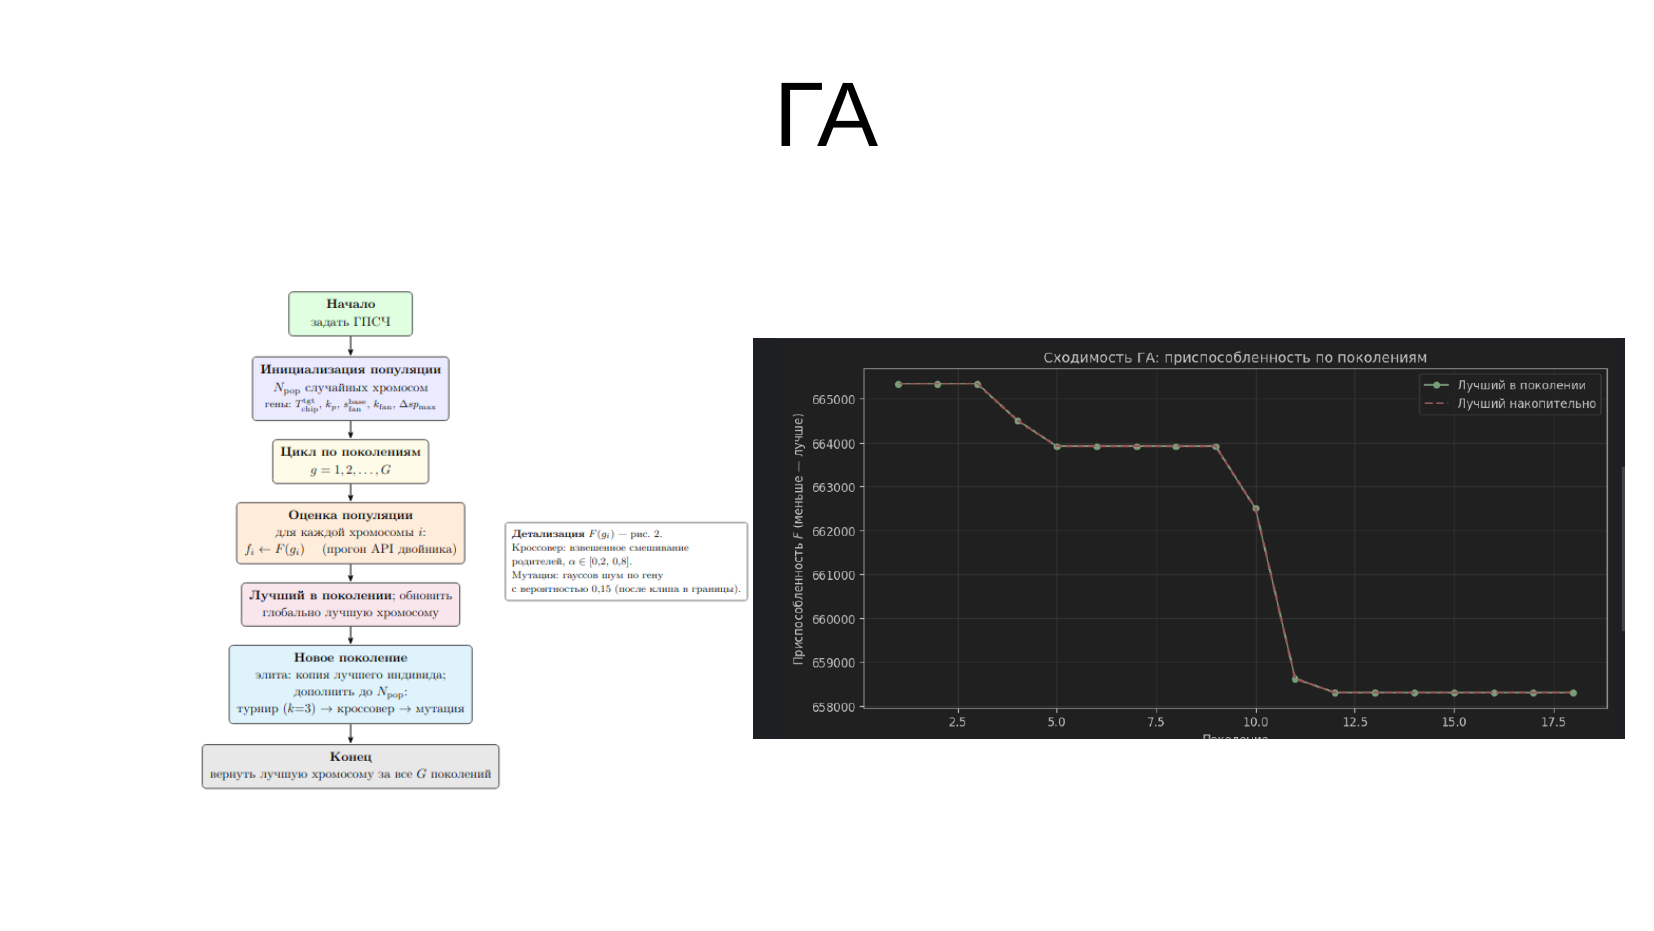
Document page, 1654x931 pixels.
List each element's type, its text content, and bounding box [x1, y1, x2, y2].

picture [112, 251, 1625, 857]
title ГА [82, 37, 1571, 193]
